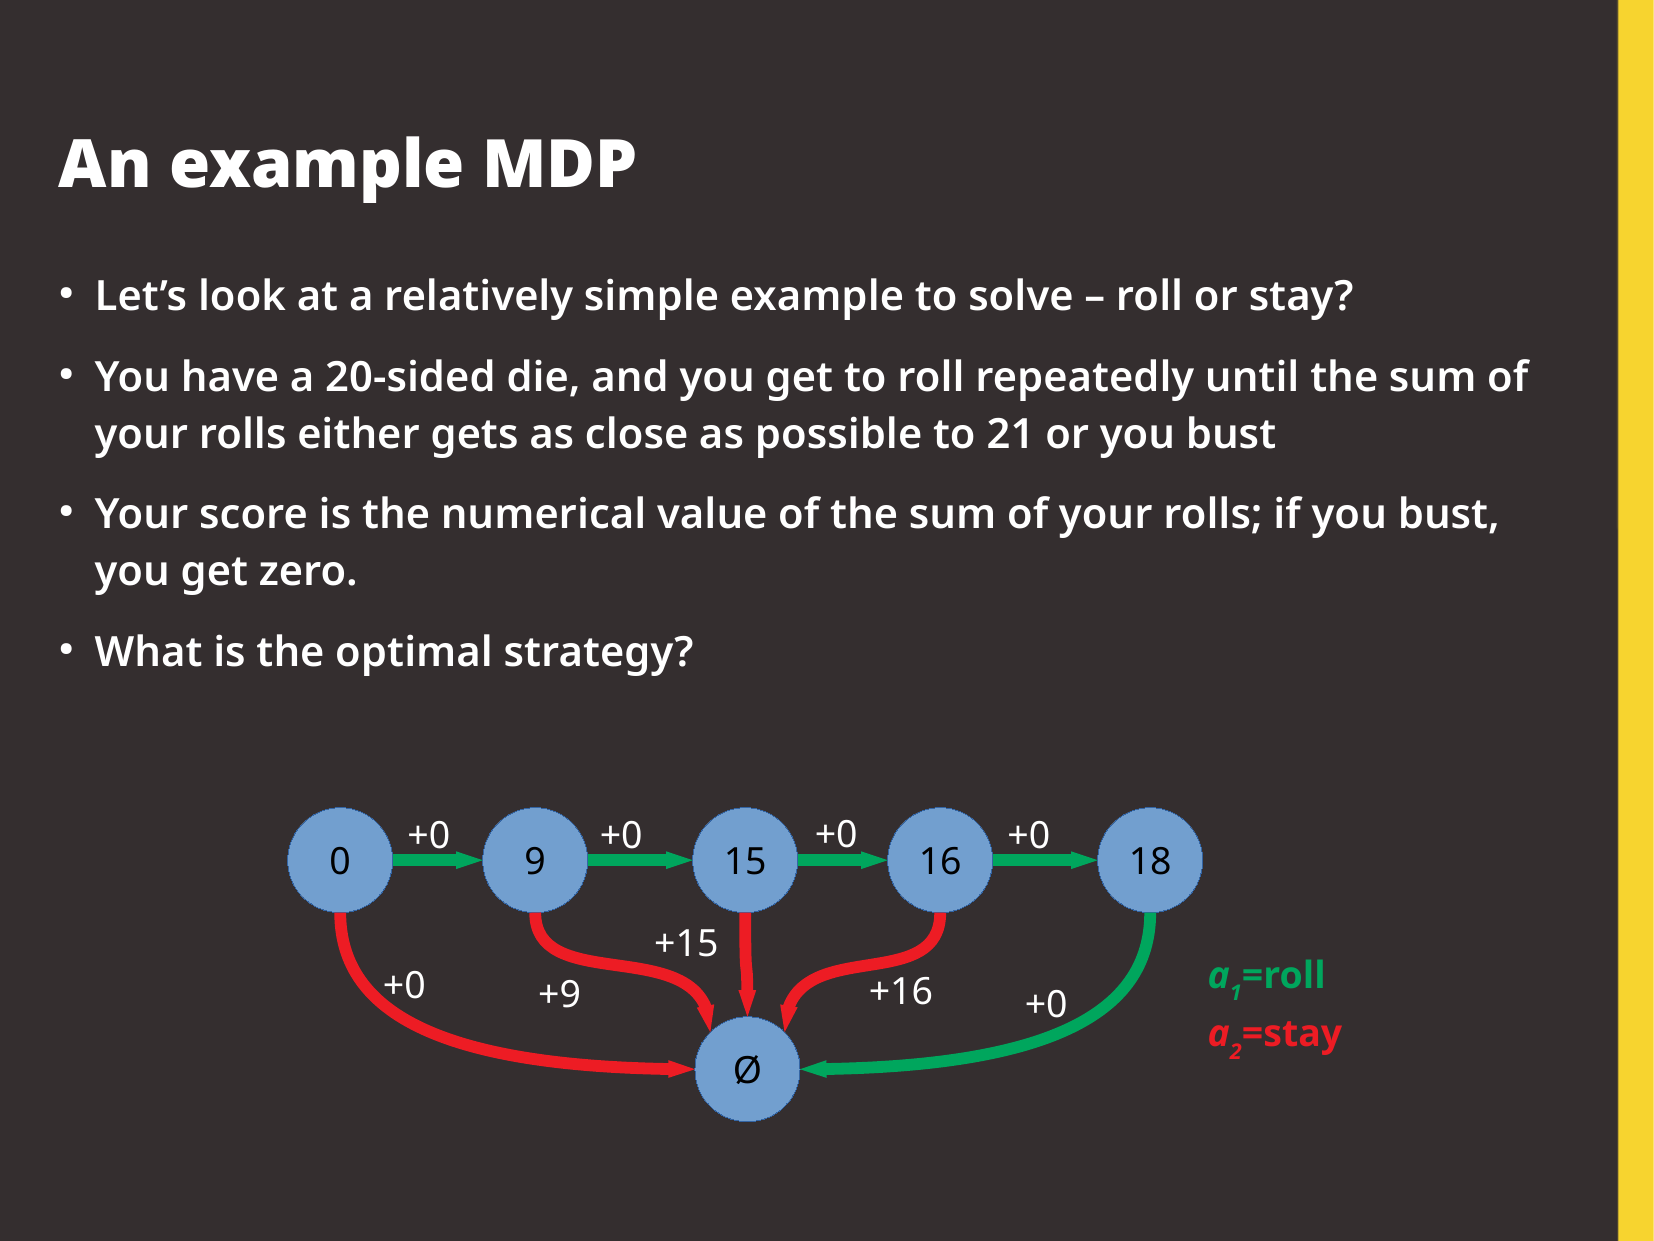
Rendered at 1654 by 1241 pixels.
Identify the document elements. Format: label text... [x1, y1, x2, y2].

text_box +0 [800, 799, 886, 863]
text_box +0 [1009, 969, 1095, 1034]
text_box +0 [992, 801, 1078, 865]
text_box +0 [368, 951, 454, 1015]
text_box 18 [1097, 807, 1203, 913]
text_box 0 [287, 807, 393, 913]
text_box a1=roll a2=stay [1192, 940, 1433, 1065]
text_box 15 [692, 807, 798, 913]
text_box +0 [585, 801, 670, 865]
text_box Ø [694, 1016, 800, 1122]
text_box +9 [523, 960, 609, 1024]
text_box +16 [854, 957, 963, 1021]
text_box 16 [887, 807, 993, 913]
text_box +15 [639, 909, 749, 973]
text_box 9 [482, 807, 588, 913]
text_box +0 [392, 801, 478, 865]
title An example MDP [59, 59, 1595, 207]
list Let’s look at a relatively simple example to solve – roll or stay? You have a 20-sided die, and you get to roll repeatedly until the sum of your rolls either gets as close as possible to 21 or you bust Your score is the numerical value of the sum of your rolls; if you bust, you get zero. What is the optimal strategy? [59, 265, 1565, 751]
picture [0, 0, 1654, 1241]
